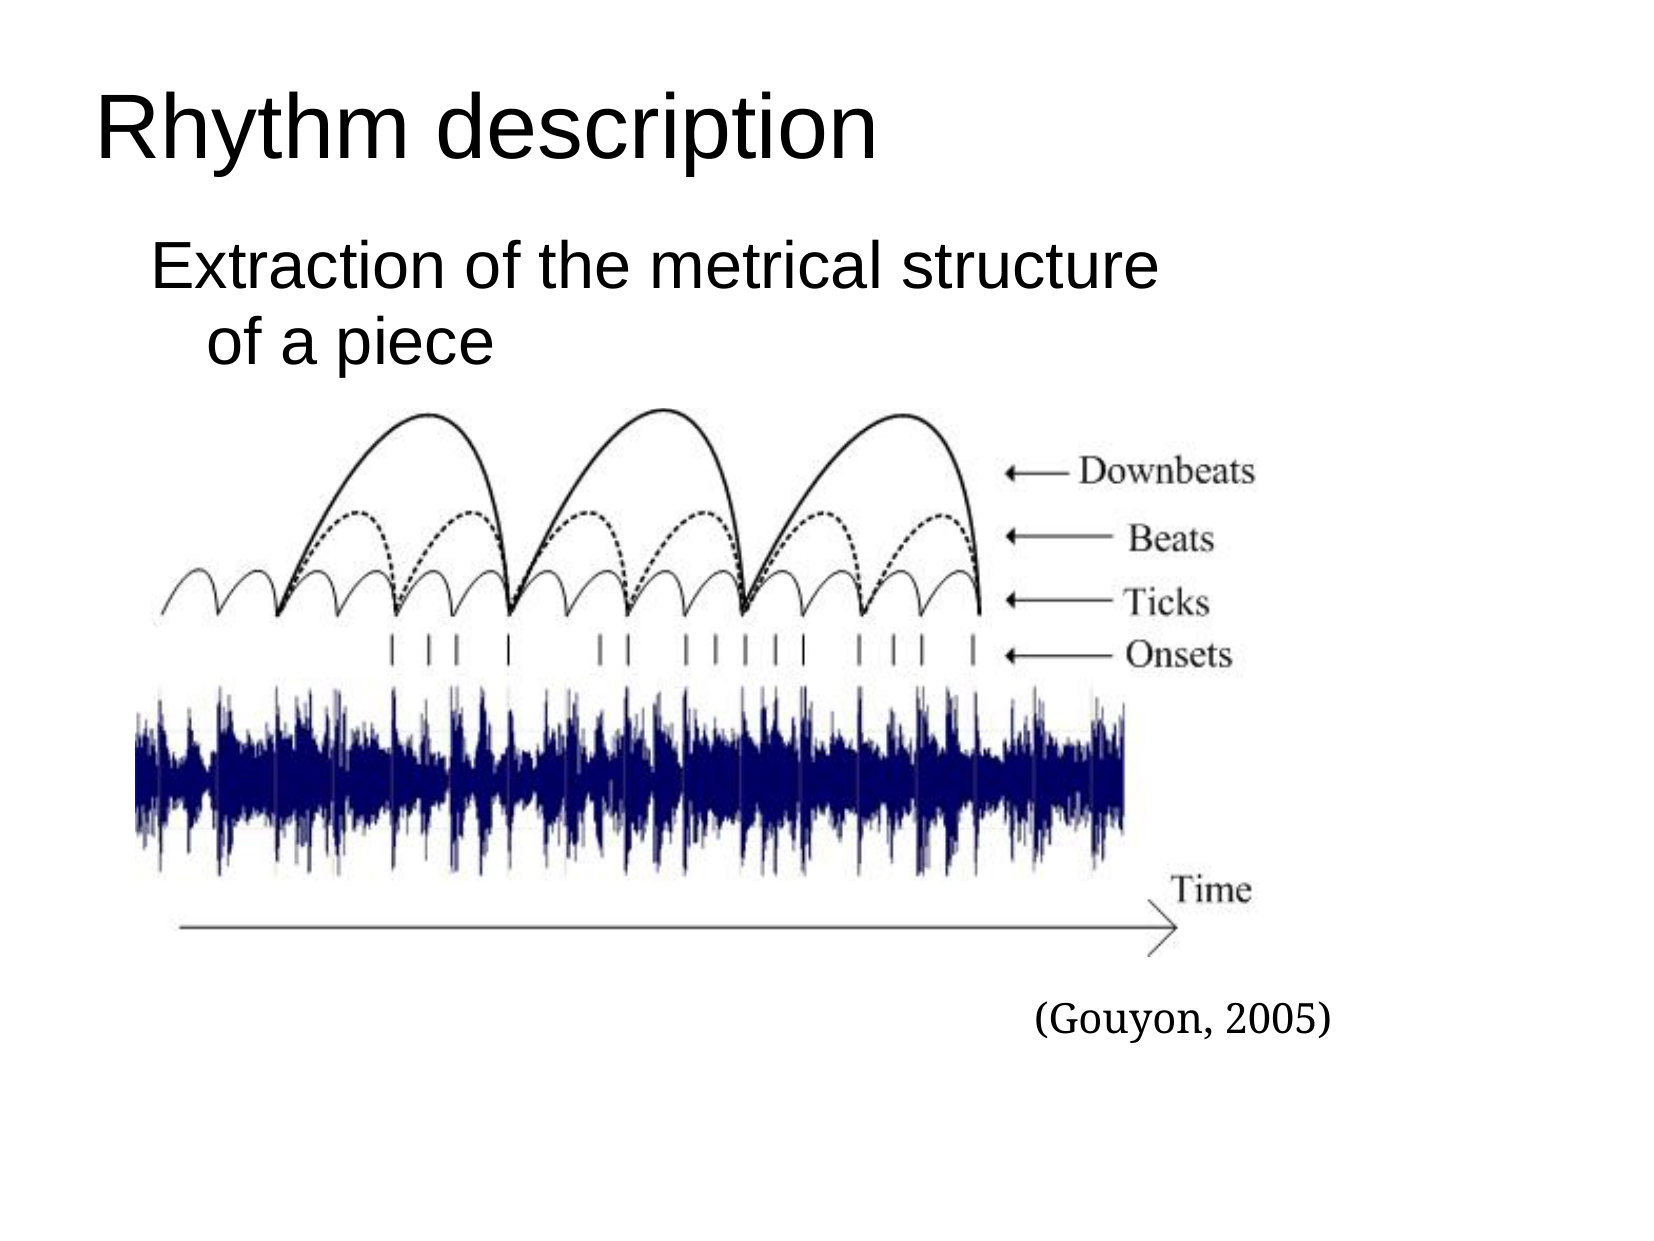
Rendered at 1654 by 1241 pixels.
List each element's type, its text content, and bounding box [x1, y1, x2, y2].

text_box (Gouyon, 2005) [984, 986, 1308, 1049]
list Extraction of the metrical structure of a piece [64, 219, 1187, 403]
title Rhythm description [47, 0, 1471, 241]
picture [135, 408, 1258, 957]
